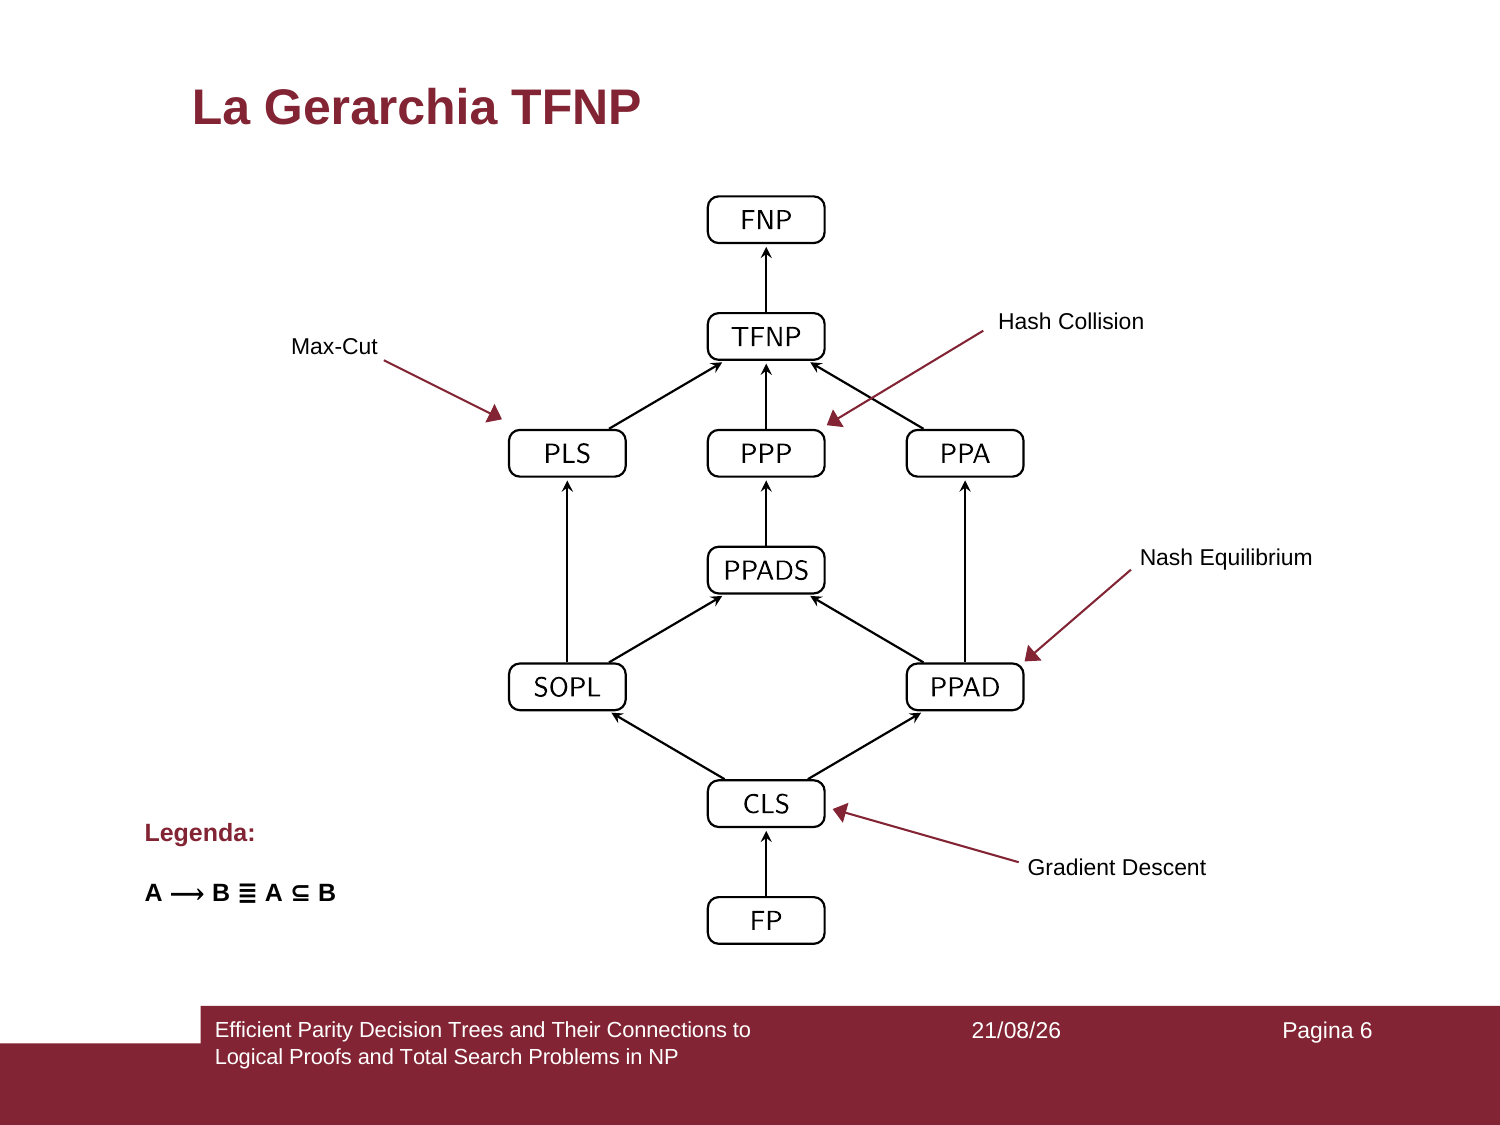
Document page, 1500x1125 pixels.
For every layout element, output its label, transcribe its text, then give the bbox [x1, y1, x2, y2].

text_box Hash Collision [983, 299, 1199, 342]
text_box Max-Cut [177, 323, 393, 367]
text_box Legenda: A ⟶ B ≣ A ⊆ B [129, 809, 455, 936]
text_box Efficient Parity Decision Trees and Their Connections to Logical Proofs and Total Search Problems in NP [200, 1008, 768, 1084]
text_box Nash Equilibrium [1125, 535, 1341, 578]
text_box Gradient Descent [1012, 845, 1229, 888]
text_box Pagina <number> [1173, 1008, 1388, 1084]
picture [507, 195, 1025, 945]
text_box La Gerarchia TFNP [177, 66, 1394, 151]
text_box 24/10/24 [860, 1008, 1173, 1084]
